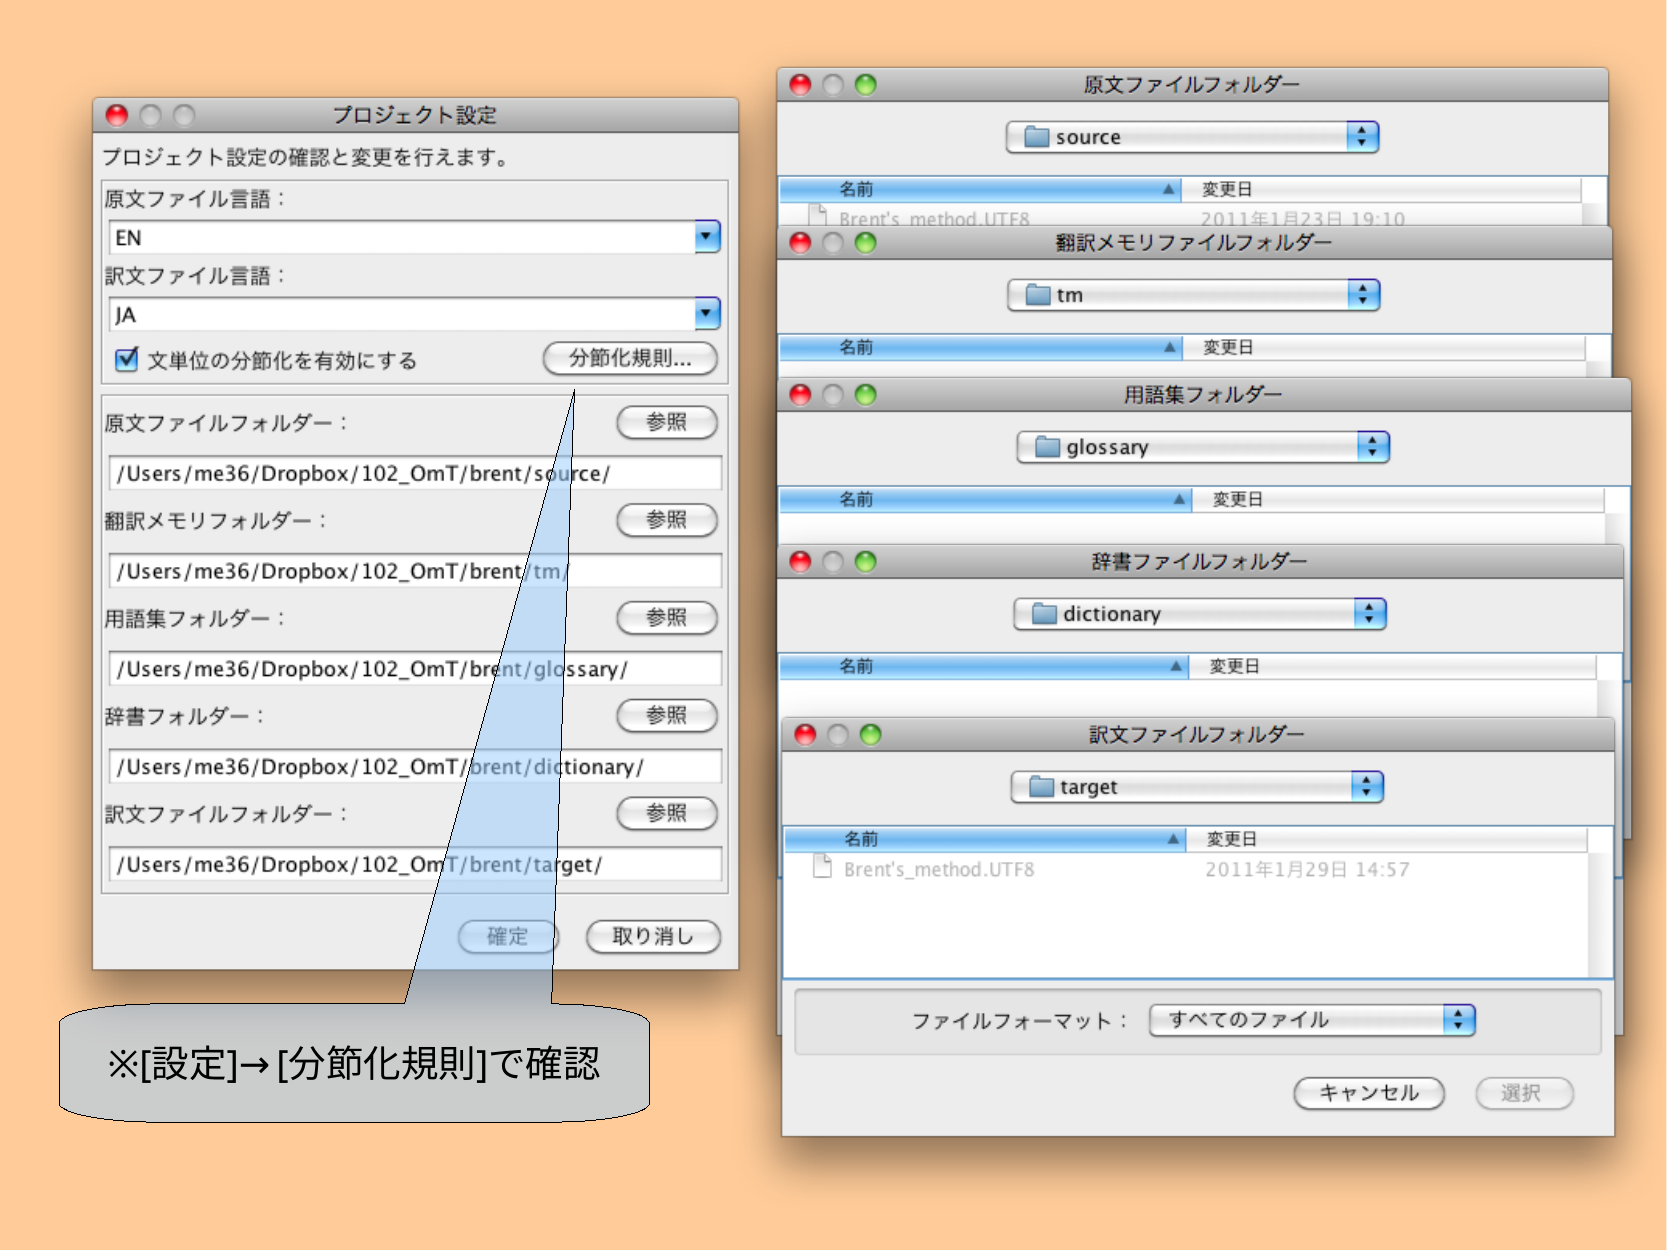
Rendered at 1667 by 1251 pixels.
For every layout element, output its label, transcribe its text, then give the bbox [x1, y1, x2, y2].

text_box ※[設定]→[分節化規則]で確認 [59, 389, 650, 1123]
picture [29, 29, 1667, 1223]
